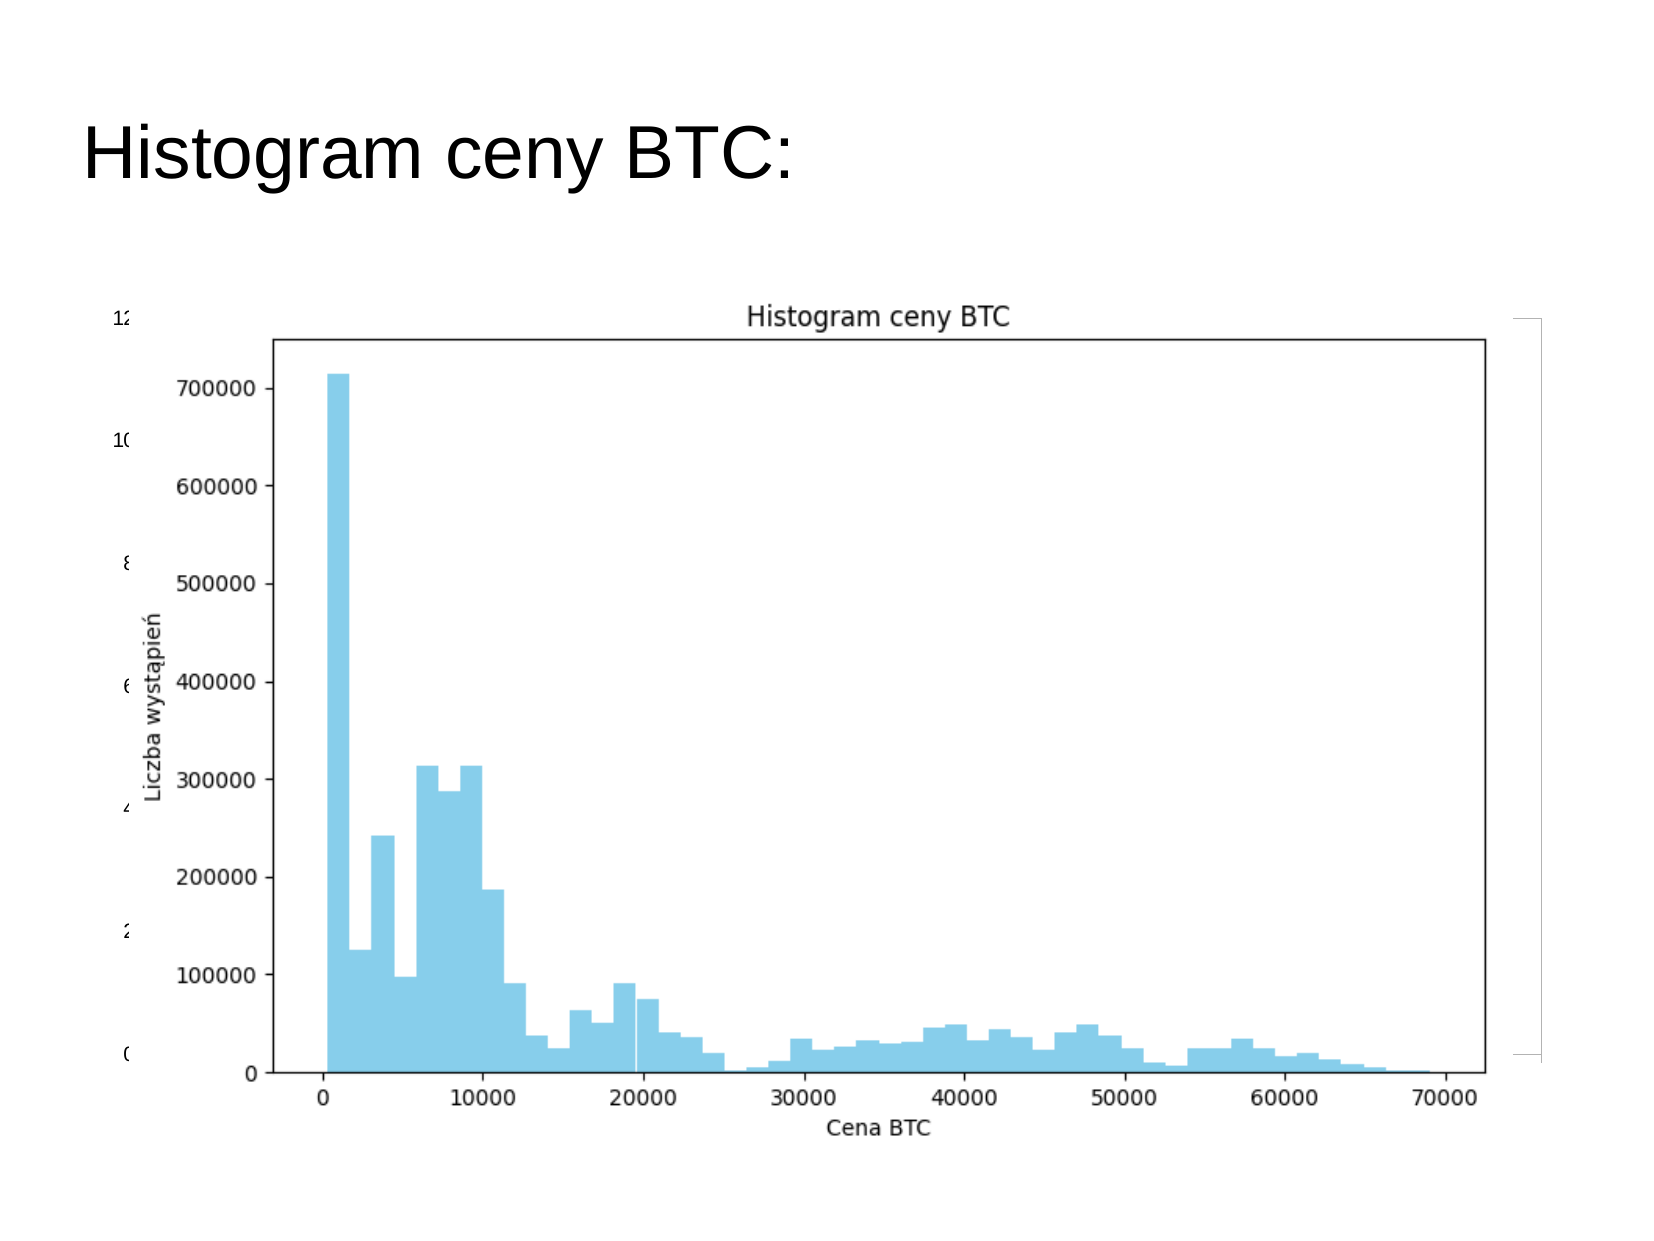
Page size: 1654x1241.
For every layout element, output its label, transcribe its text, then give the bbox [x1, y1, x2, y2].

chart [82, 290, 129, 1109]
chart [1513, 290, 1571, 1109]
picture [129, 290, 1513, 1158]
title Histogram ceny BTC: [82, 49, 1571, 257]
